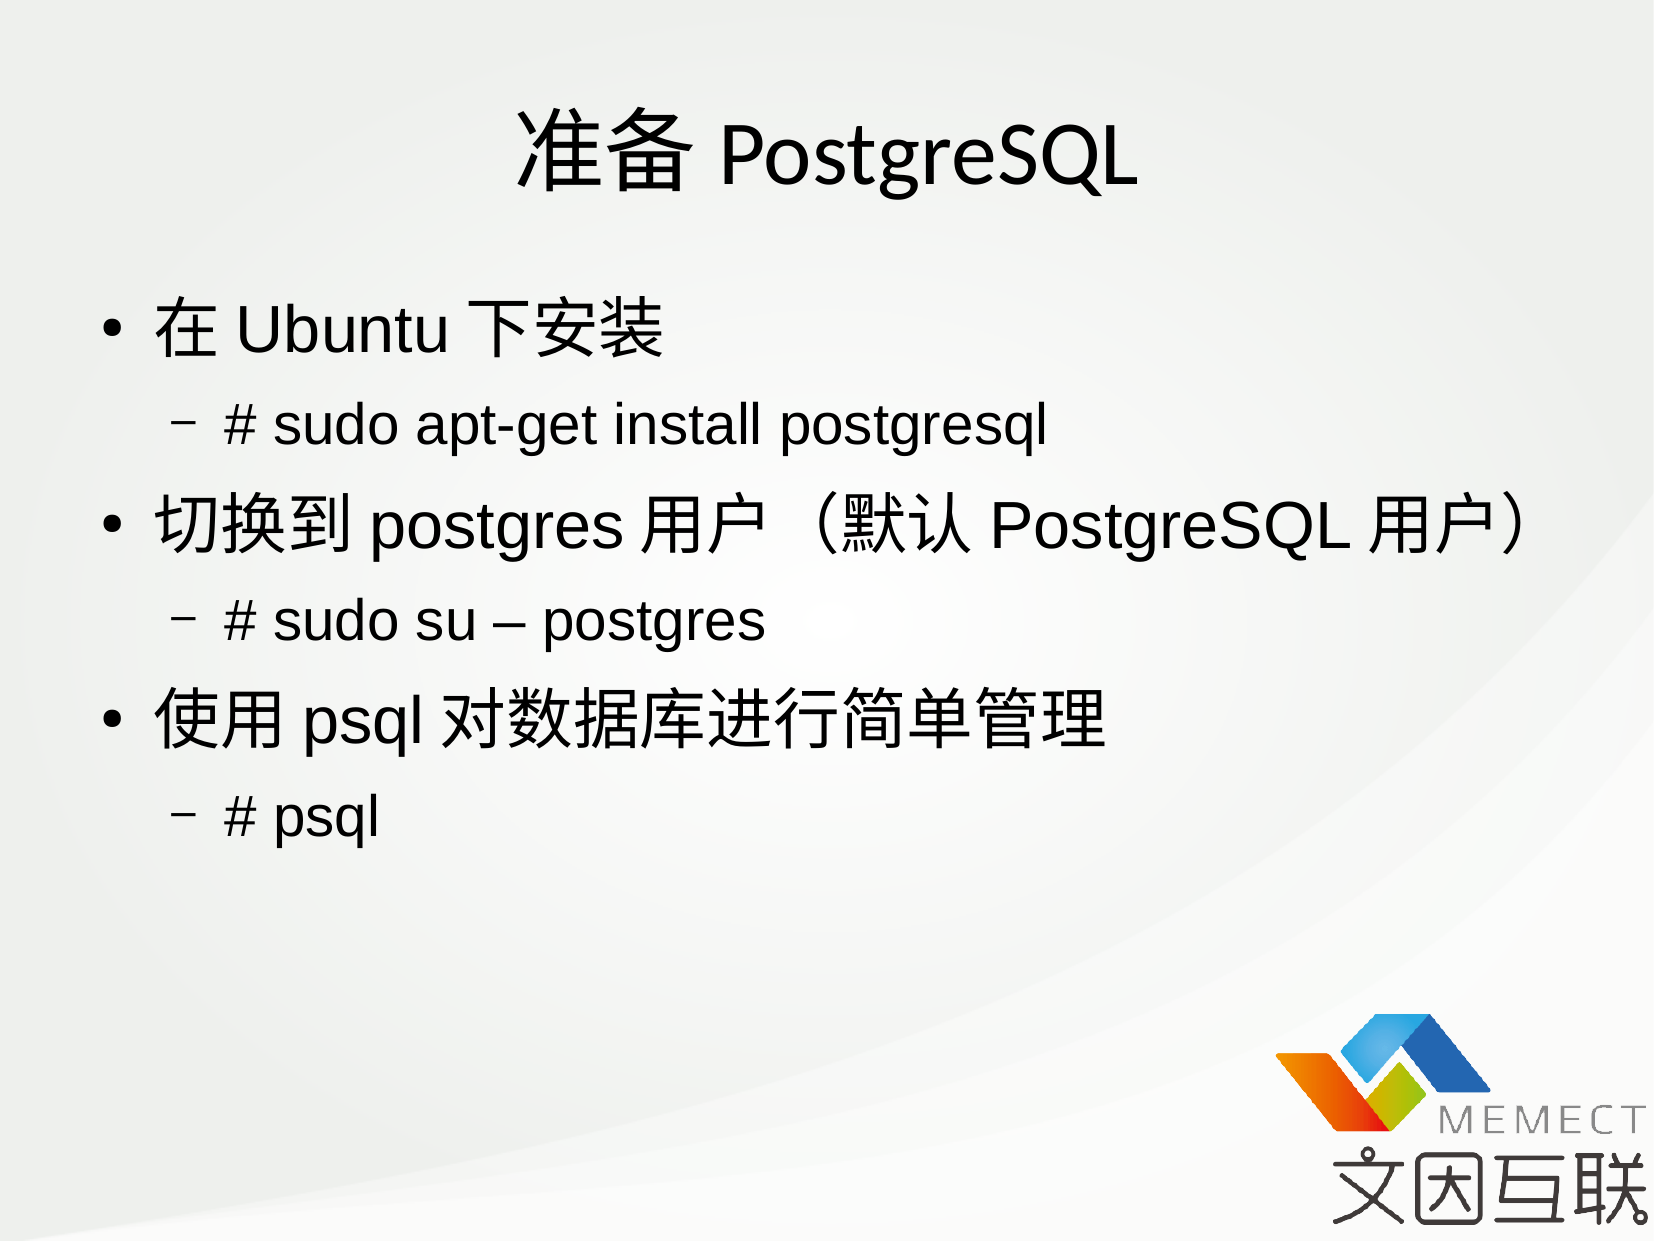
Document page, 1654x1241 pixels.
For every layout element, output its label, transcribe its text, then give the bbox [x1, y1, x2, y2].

title 准备PostgreSQL [82, 49, 1571, 257]
picture [0, 0, 1654, 1241]
list 在Ubuntu下安装 # sudo apt-get install postgresql 切换到postgres用户（默认PostgreSQL用户） # sudo su – postgres 使用psql对数据库进行简单管理 # psql [82, 290, 1571, 1010]
